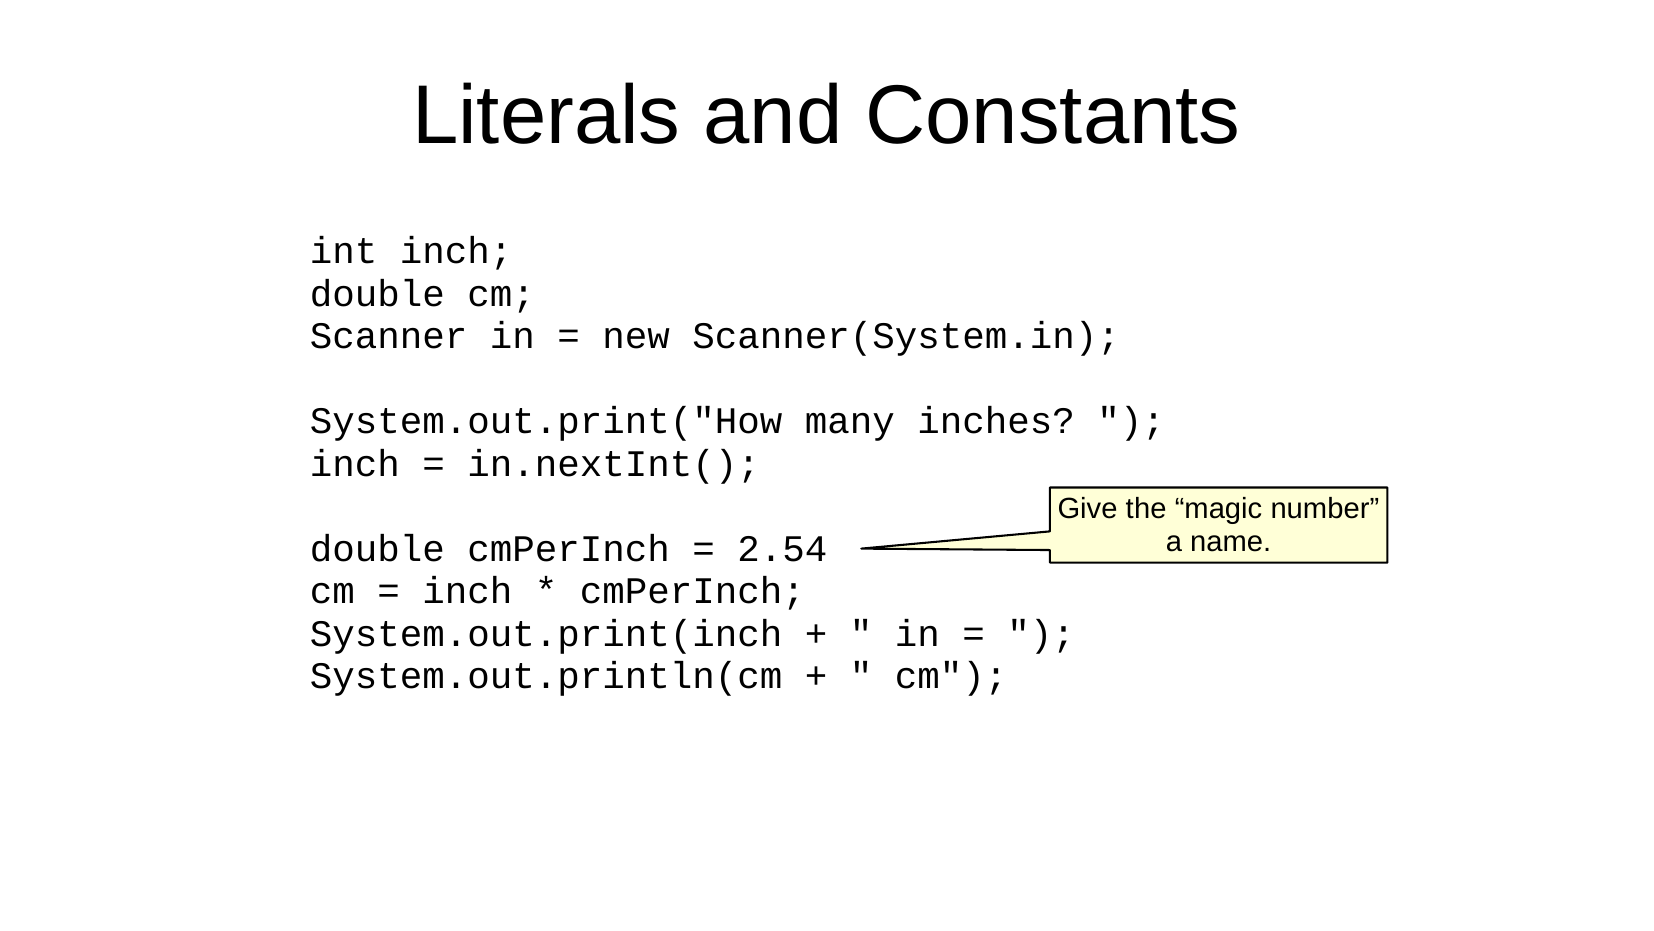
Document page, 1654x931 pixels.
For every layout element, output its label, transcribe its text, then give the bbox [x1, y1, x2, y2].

text_box Give the “magic number” a name. [861, 487, 1388, 563]
text_box int inch; double cm; Scanner in = new Scanner(System.in); System.out.print("How many inches? "); inch = in.nextInt(); double cmPerInch = 2.54 cm = inch * cmPerInch; System.out.print(inch + " in = "); System.out.println(cm + " cm"); [295, 225, 1313, 708]
title Literals and Constants [82, 37, 1571, 193]
